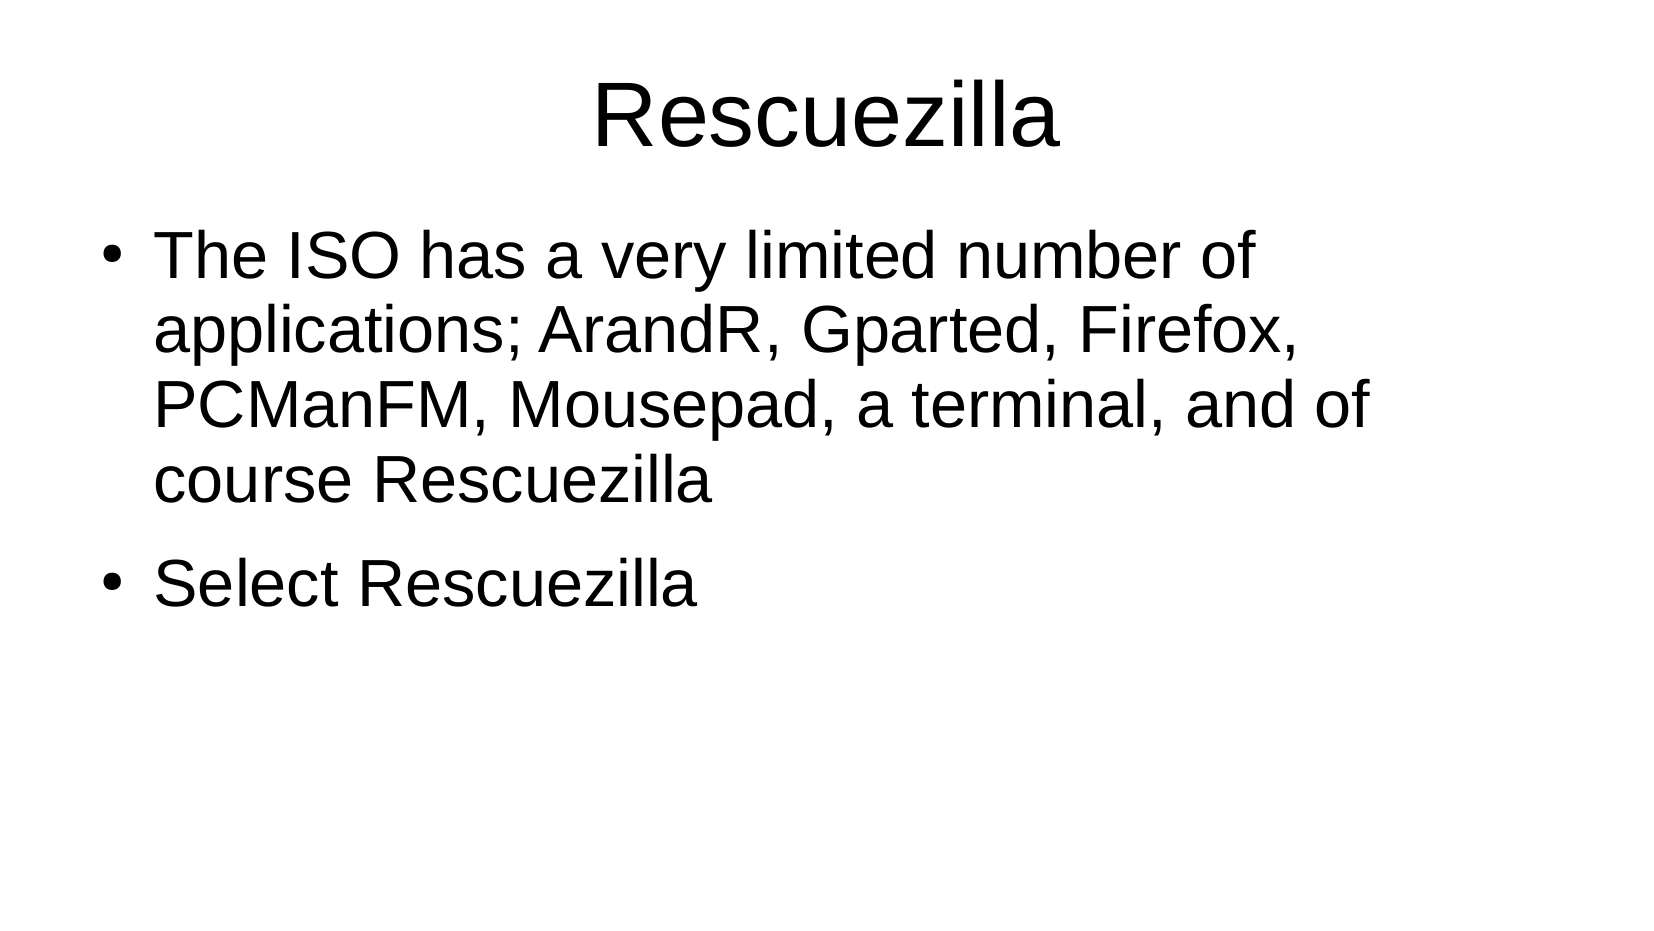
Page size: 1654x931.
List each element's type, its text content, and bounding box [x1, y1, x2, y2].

list The ISO has a very limited number of applications; ArandR, Gparted, Firefox, PCManFM, Mousepad, a terminal, and of course Rescuezilla Select Rescuezilla [82, 217, 1571, 758]
title Rescuezilla [82, 37, 1571, 193]
